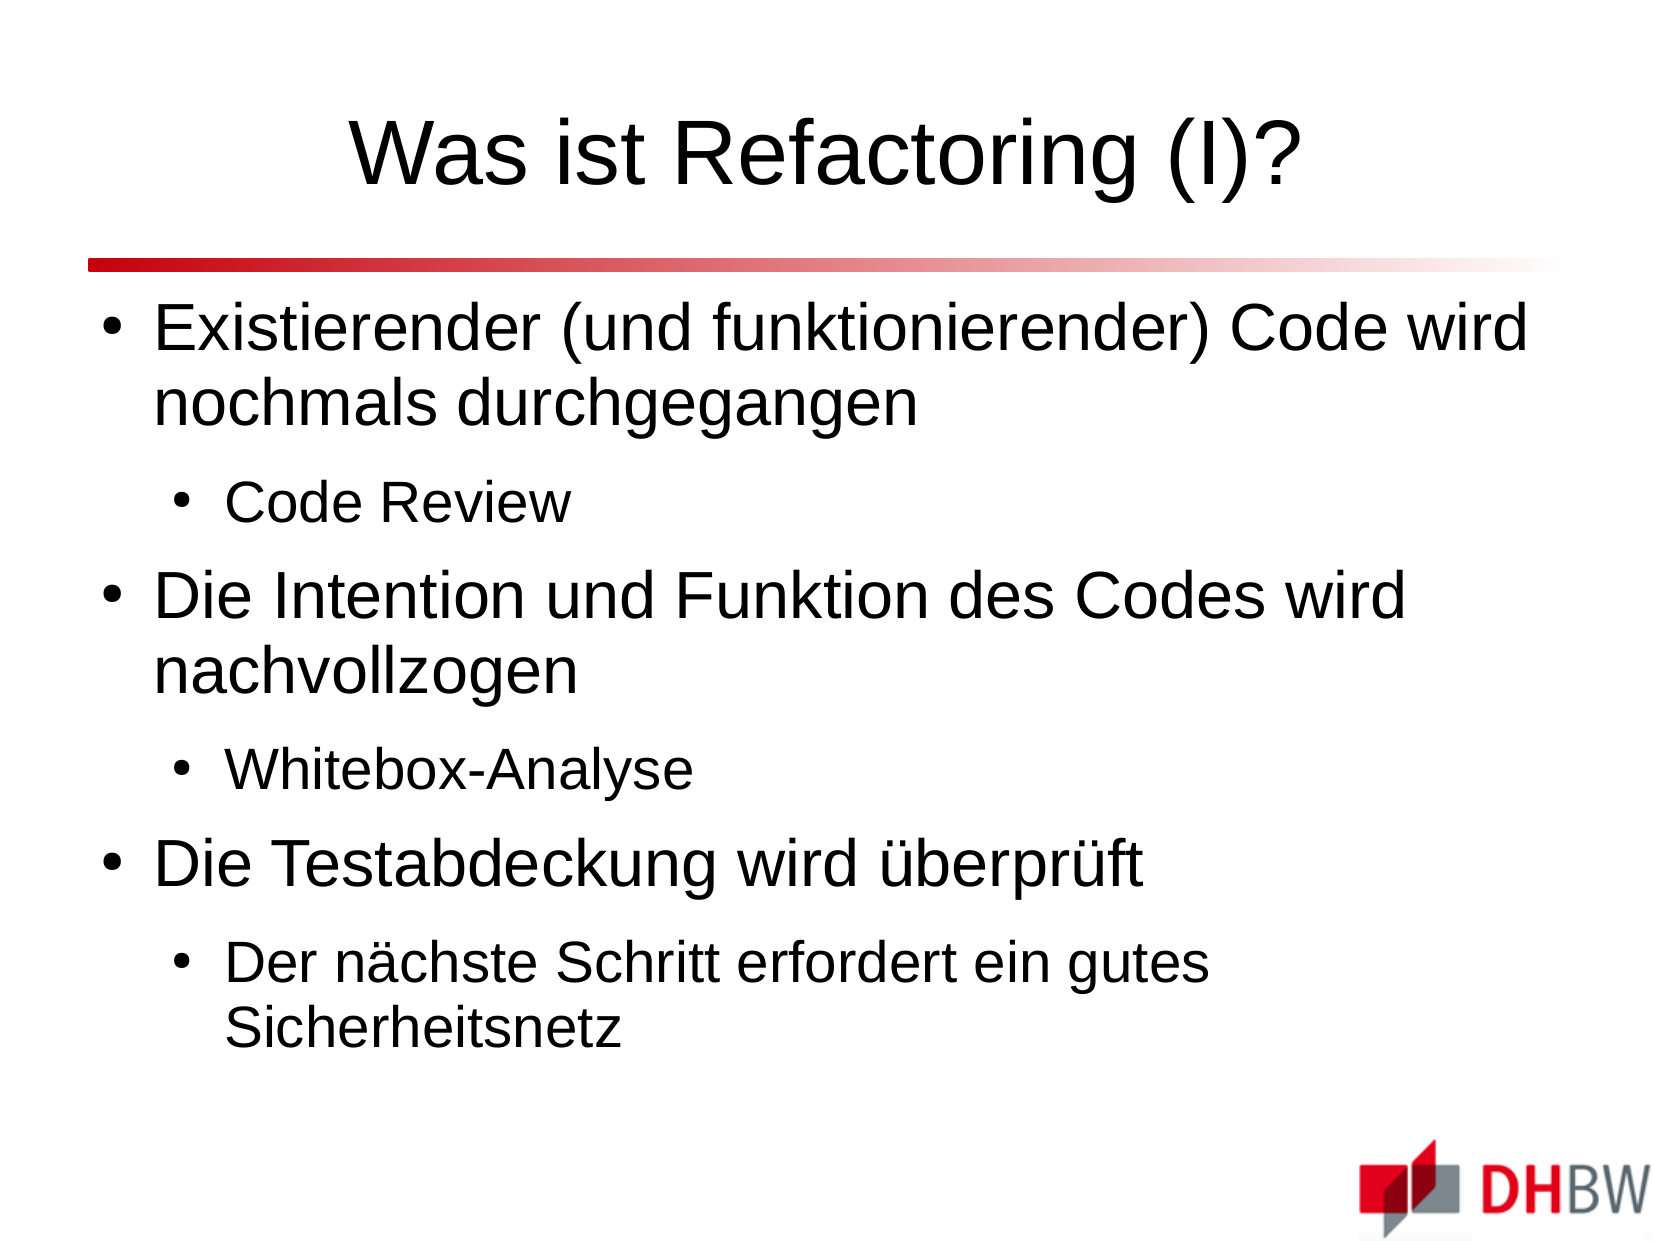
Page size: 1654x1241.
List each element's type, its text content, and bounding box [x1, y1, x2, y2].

list Existierender (und funktionierender) Code wird nochmals durchgegangen Code Review Die Intention und Funktion des Codes wird nachvollzogen Whitebox-Analyse Die Testabdeckung wird überprüft Der nächste Schritt erfordert ein gutes Sicherheitsnetz [82, 290, 1571, 1094]
title Was ist Refactoring (I)? [82, 49, 1571, 257]
picture [1358, 1137, 1652, 1241]
